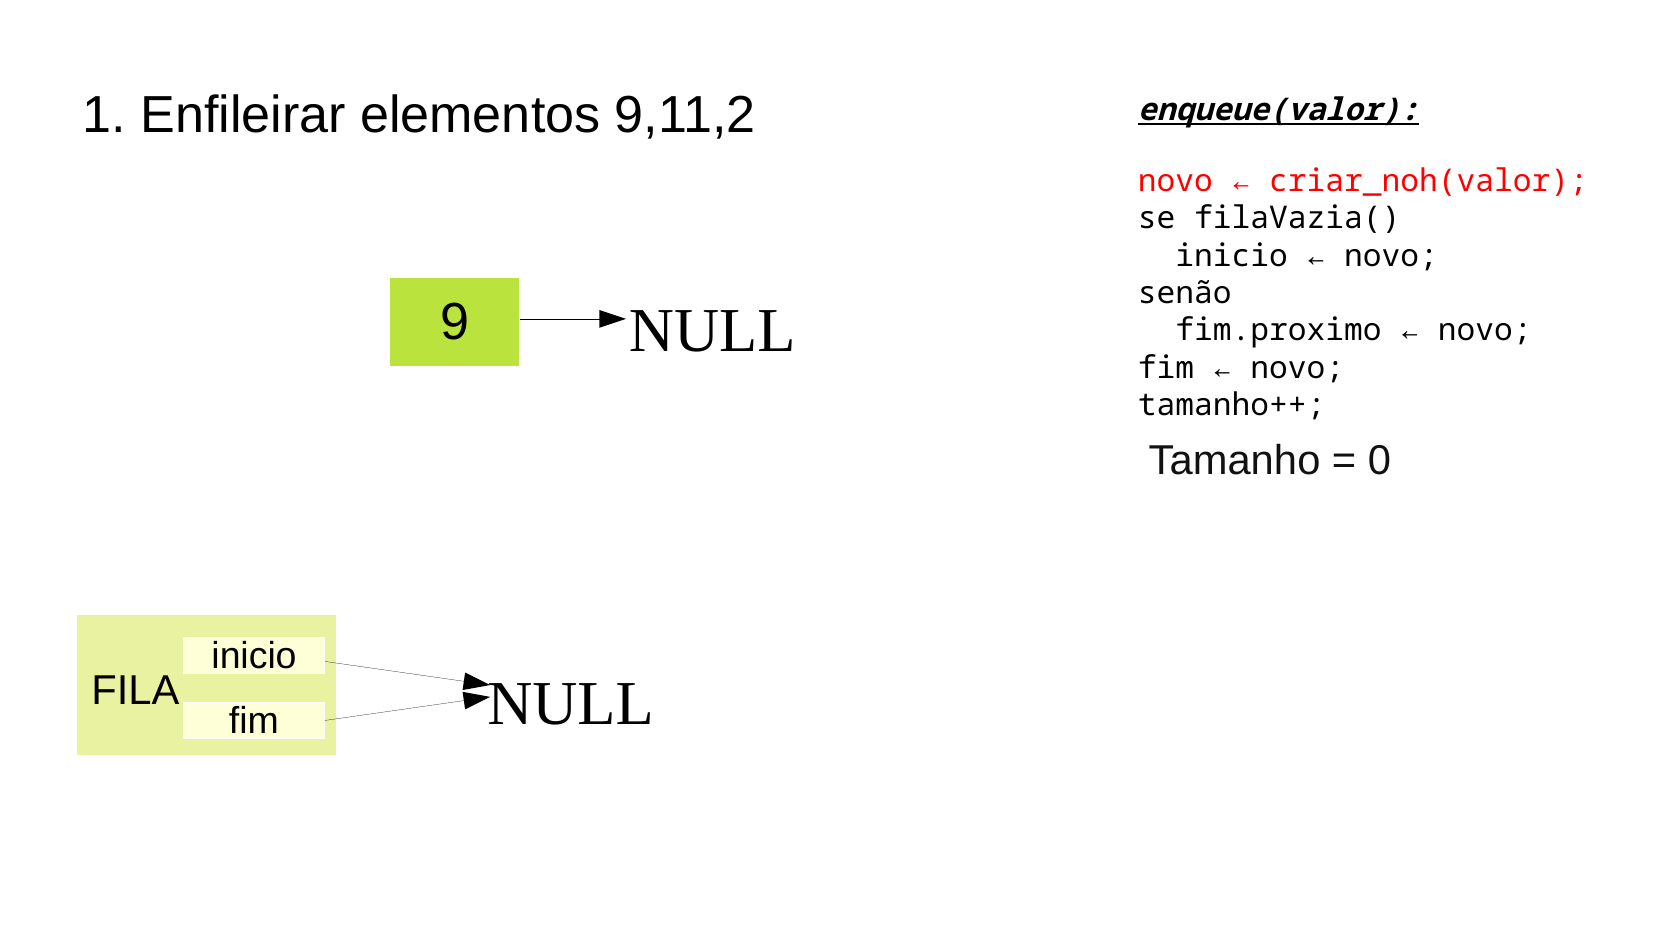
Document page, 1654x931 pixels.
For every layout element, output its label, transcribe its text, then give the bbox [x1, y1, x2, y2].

text_box NULL [614, 288, 815, 367]
text_box [195, 662, 337, 720]
text_box FILA [76, 659, 195, 721]
text_box NULL [472, 661, 674, 739]
text_box 9 [389, 277, 520, 367]
text_box [76, 614, 337, 662]
text_box enqueue(valor): novo ← criar_noh(valor); se filaVazia() inicio ← novo; senão fim.proximo ← novo; fim ← novo; tamanho++; [1123, 81, 1613, 430]
title 1. Enfileirar elementos 9,11,2 [82, 37, 1571, 193]
text_box Tamanho = 0 [1133, 429, 1418, 491]
text_box [76, 719, 337, 756]
text_box fim [183, 702, 325, 739]
text_box inicio [183, 637, 325, 674]
